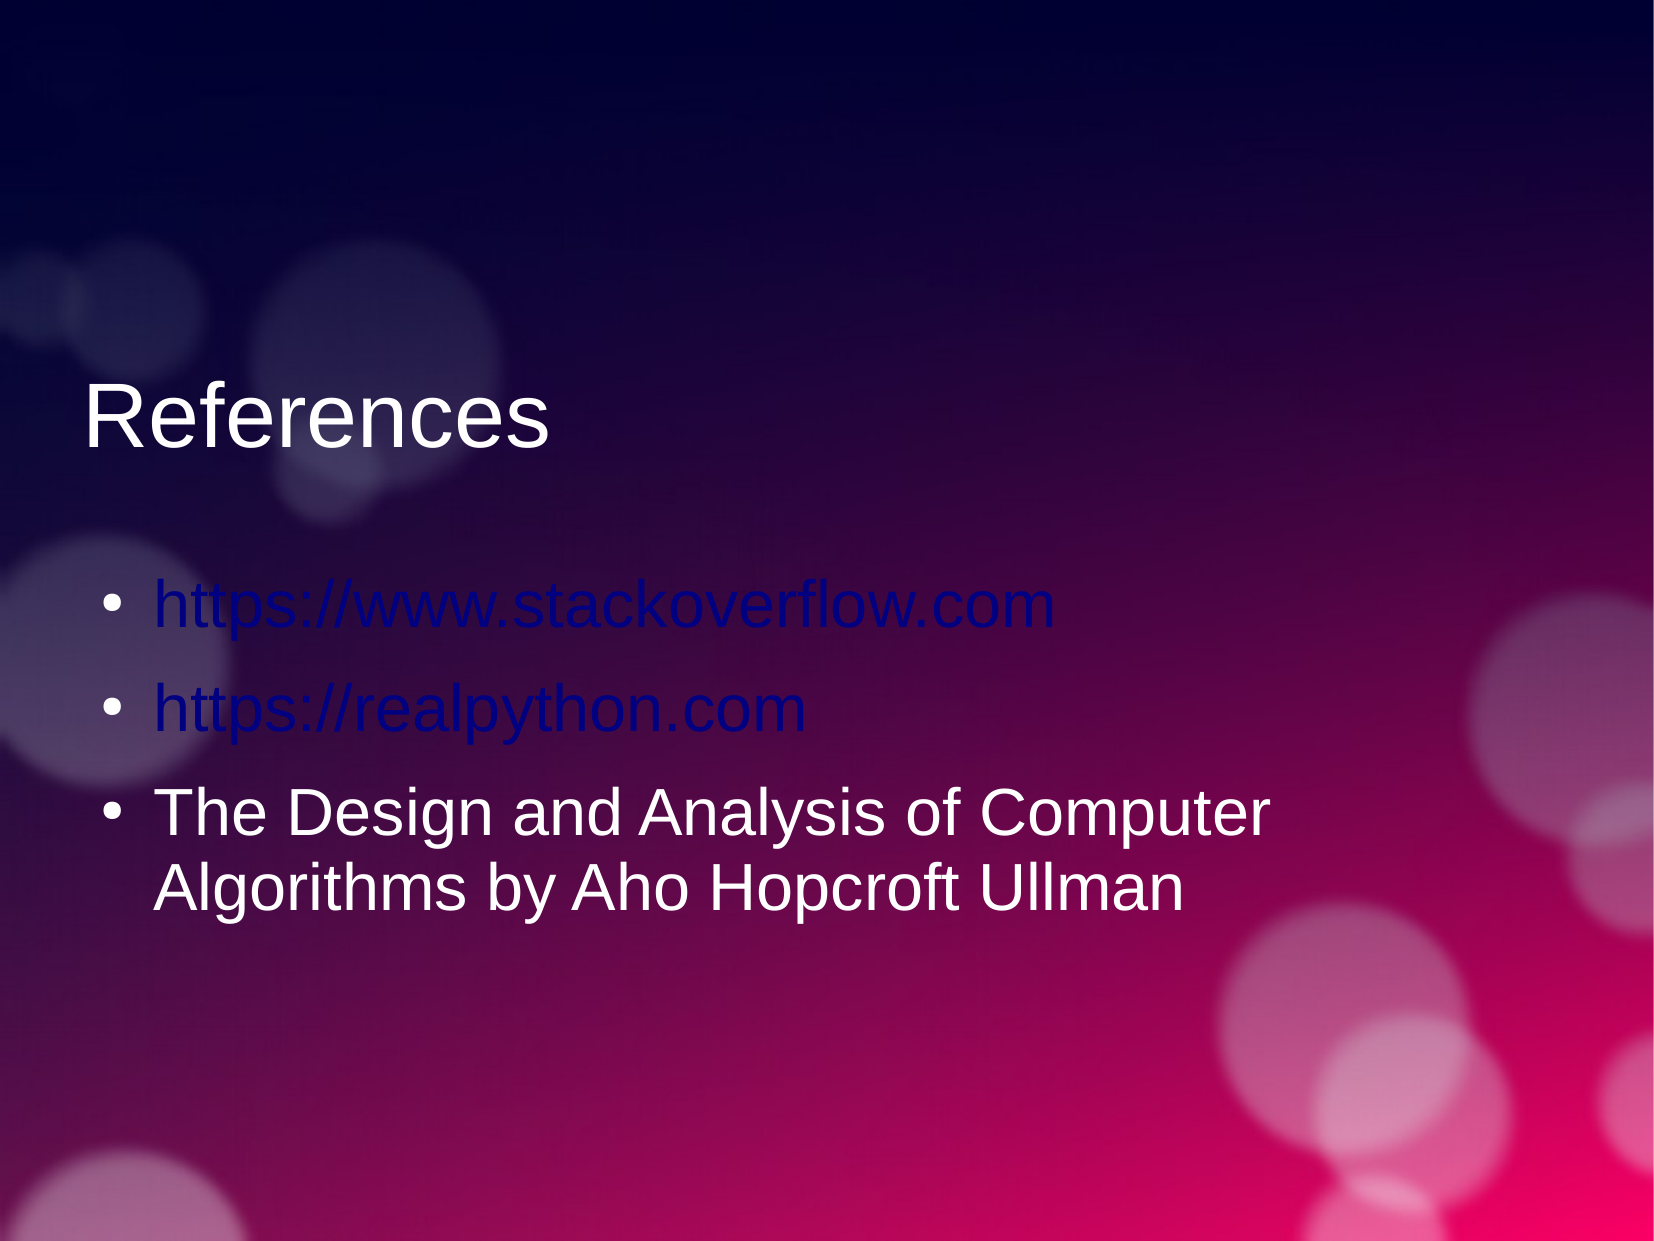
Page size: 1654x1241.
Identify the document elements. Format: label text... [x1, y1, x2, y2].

list https://www.stackoverflow.com https://realpython.com The Design and Analysis of Computer Algorithms by Aho Hopcroft Ullman [82, 566, 1571, 1010]
picture [0, 0, 1654, 1241]
title References [82, 312, 1571, 520]
